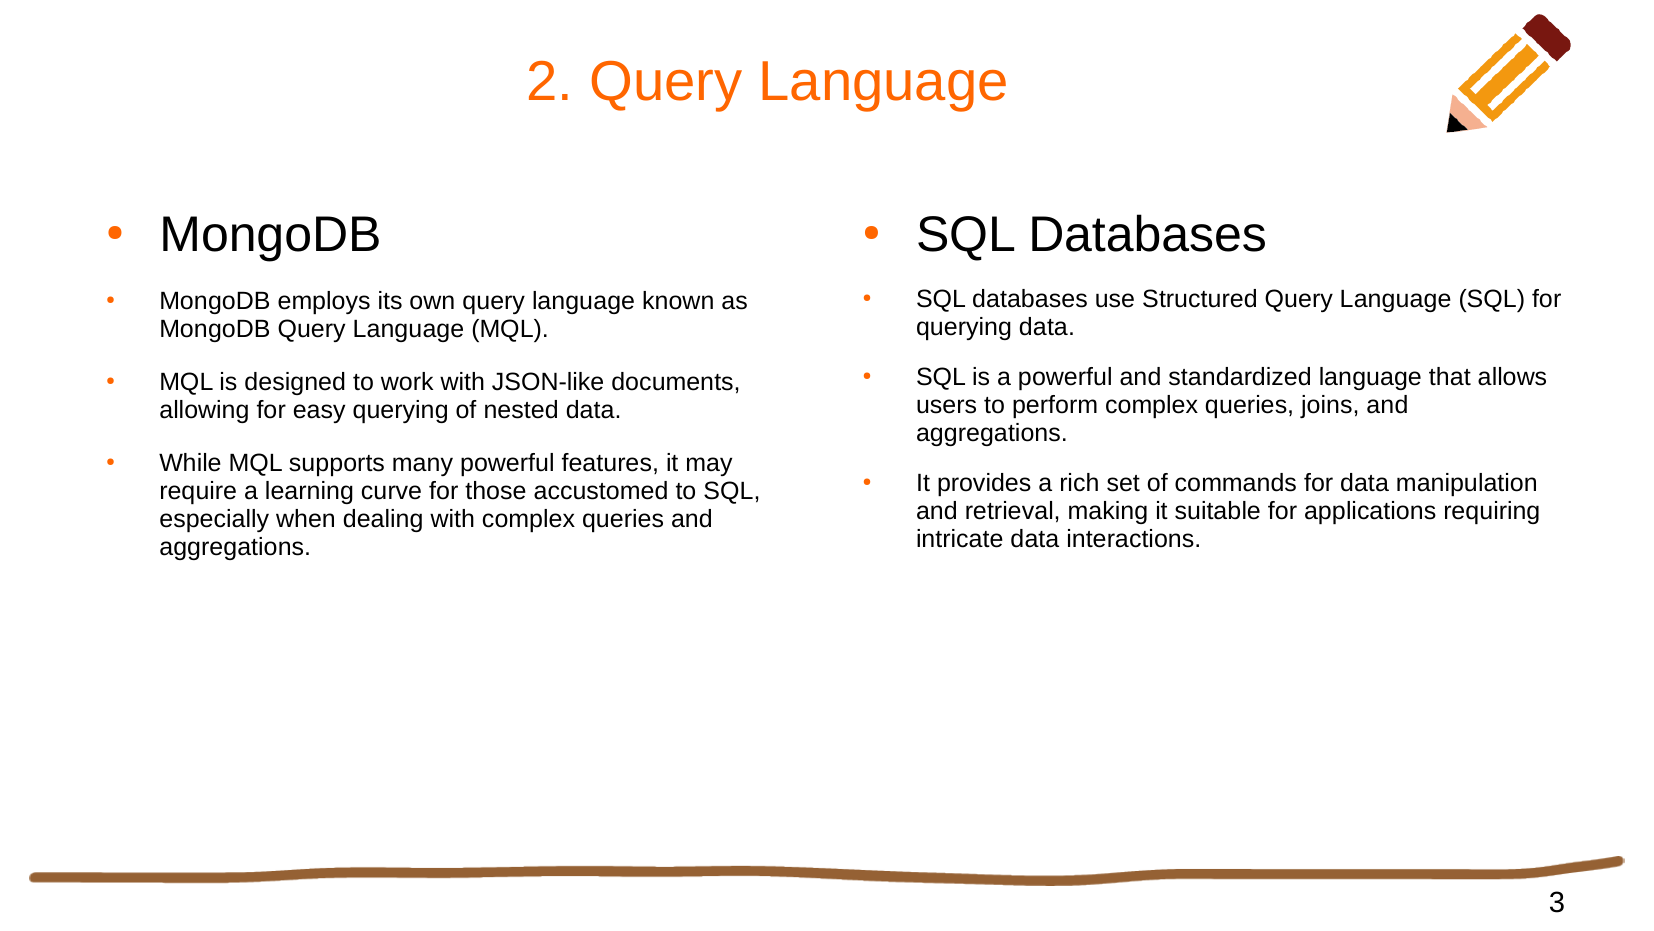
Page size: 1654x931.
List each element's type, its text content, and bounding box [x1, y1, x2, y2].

picture [29, 856, 1625, 886]
list MongoDB MongoDB employs its own query language known as MongoDB Query Language (MQL). MQL is designed to work with JSON-like documents, allowing for easy querying of nested data. While MQL supports many powerful features, it may require a learning curve for those accustomed to SQL, especially when dealing with complex queries and aggregations. [88, 206, 809, 857]
list SQL Databases SQL databases use Structured Query Language (SQL) for querying data. SQL is a powerful and standardized language that allows users to perform complex queries, joins, and aggregations. It provides a rich set of commands for data manipulation and retrieval, making it suitable for applications requiring intricate data interactions. [845, 206, 1566, 857]
title 2. Query Language [88, 29, 1447, 133]
picture [1446, 14, 1571, 133]
